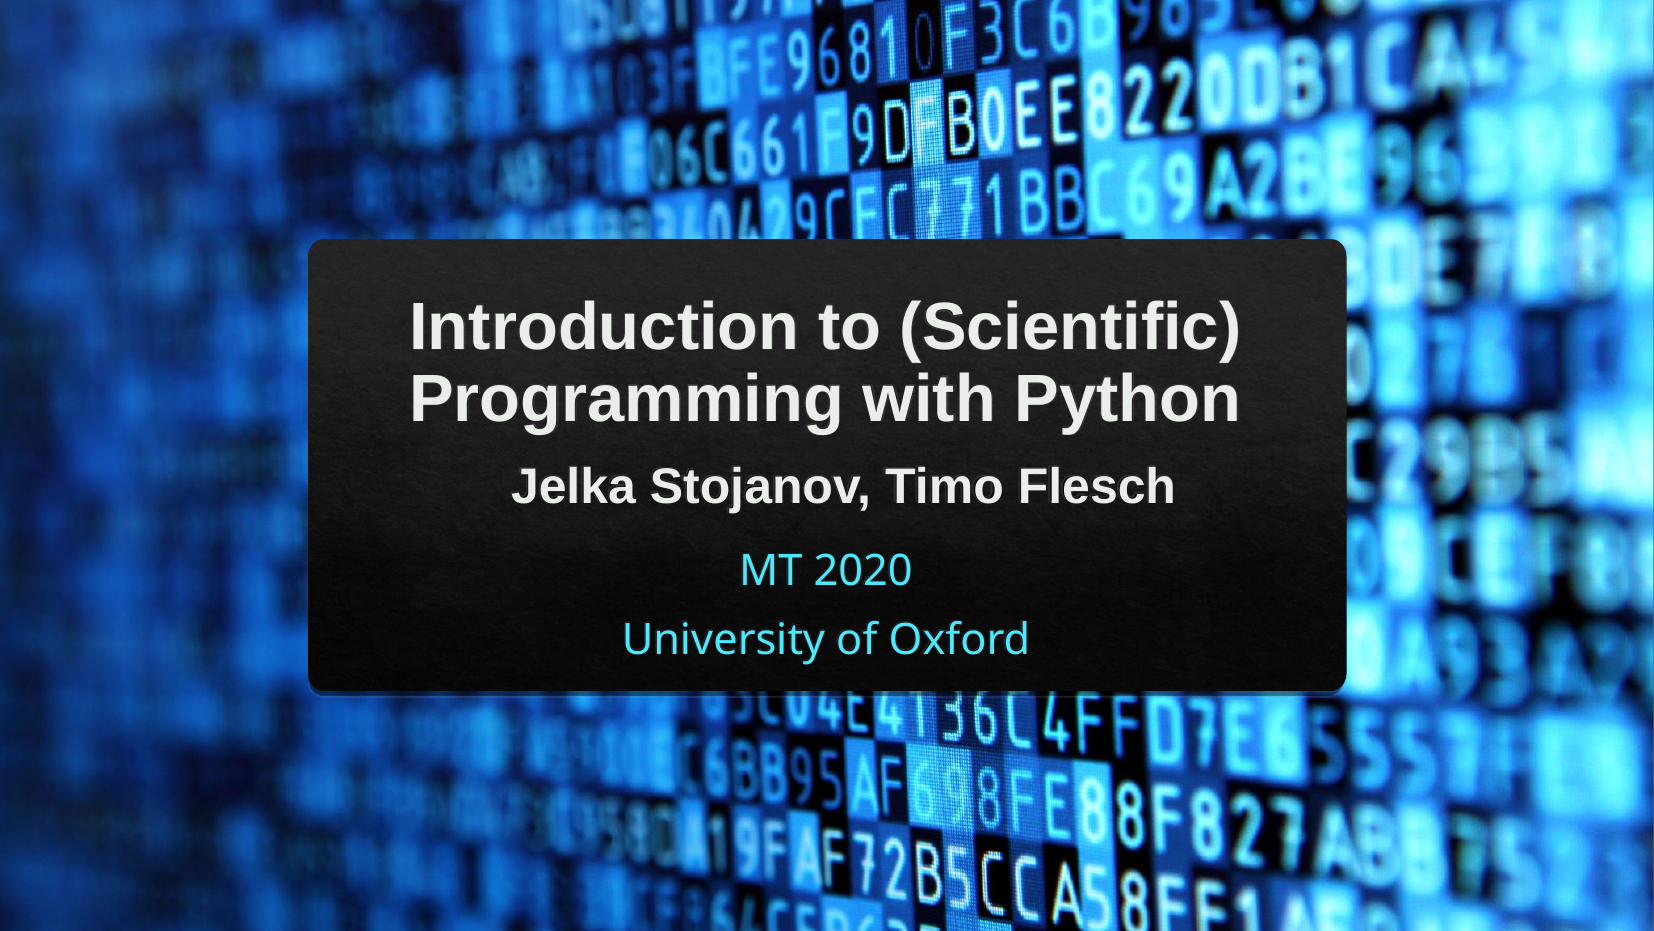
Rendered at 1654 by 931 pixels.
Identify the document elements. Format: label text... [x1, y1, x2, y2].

text_box [308, 239, 1347, 692]
picture [0, 0, 1654, 931]
subtitle MT 2020 University of Oxford [336, 529, 1316, 672]
title Introduction to (Scientific) Programming with Python [336, 281, 1316, 444]
text_box Jelka Stojanov, Timo Flesch [346, 359, 1327, 522]
